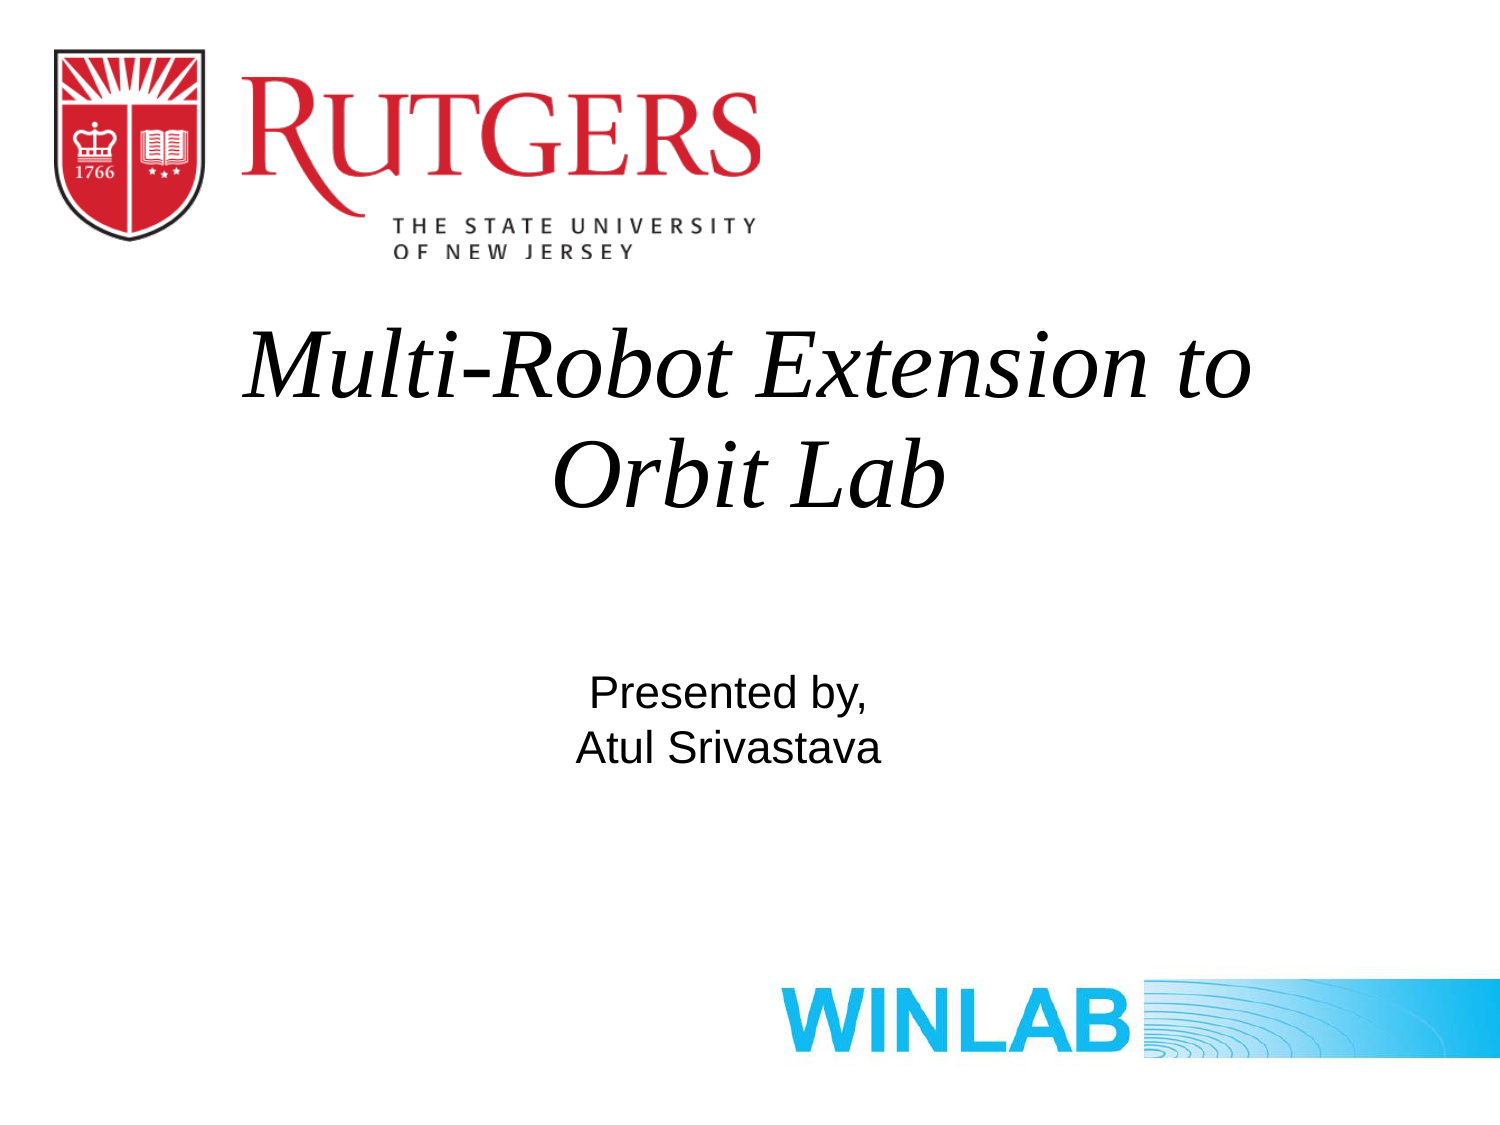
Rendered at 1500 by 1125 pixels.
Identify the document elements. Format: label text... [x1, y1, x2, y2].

text_box Presented by, Atul Srivastava [209, 538, 1260, 868]
picture [727, 937, 1500, 1125]
text_box Multi-Robot Extension to Orbit Lab [126, 300, 1372, 538]
